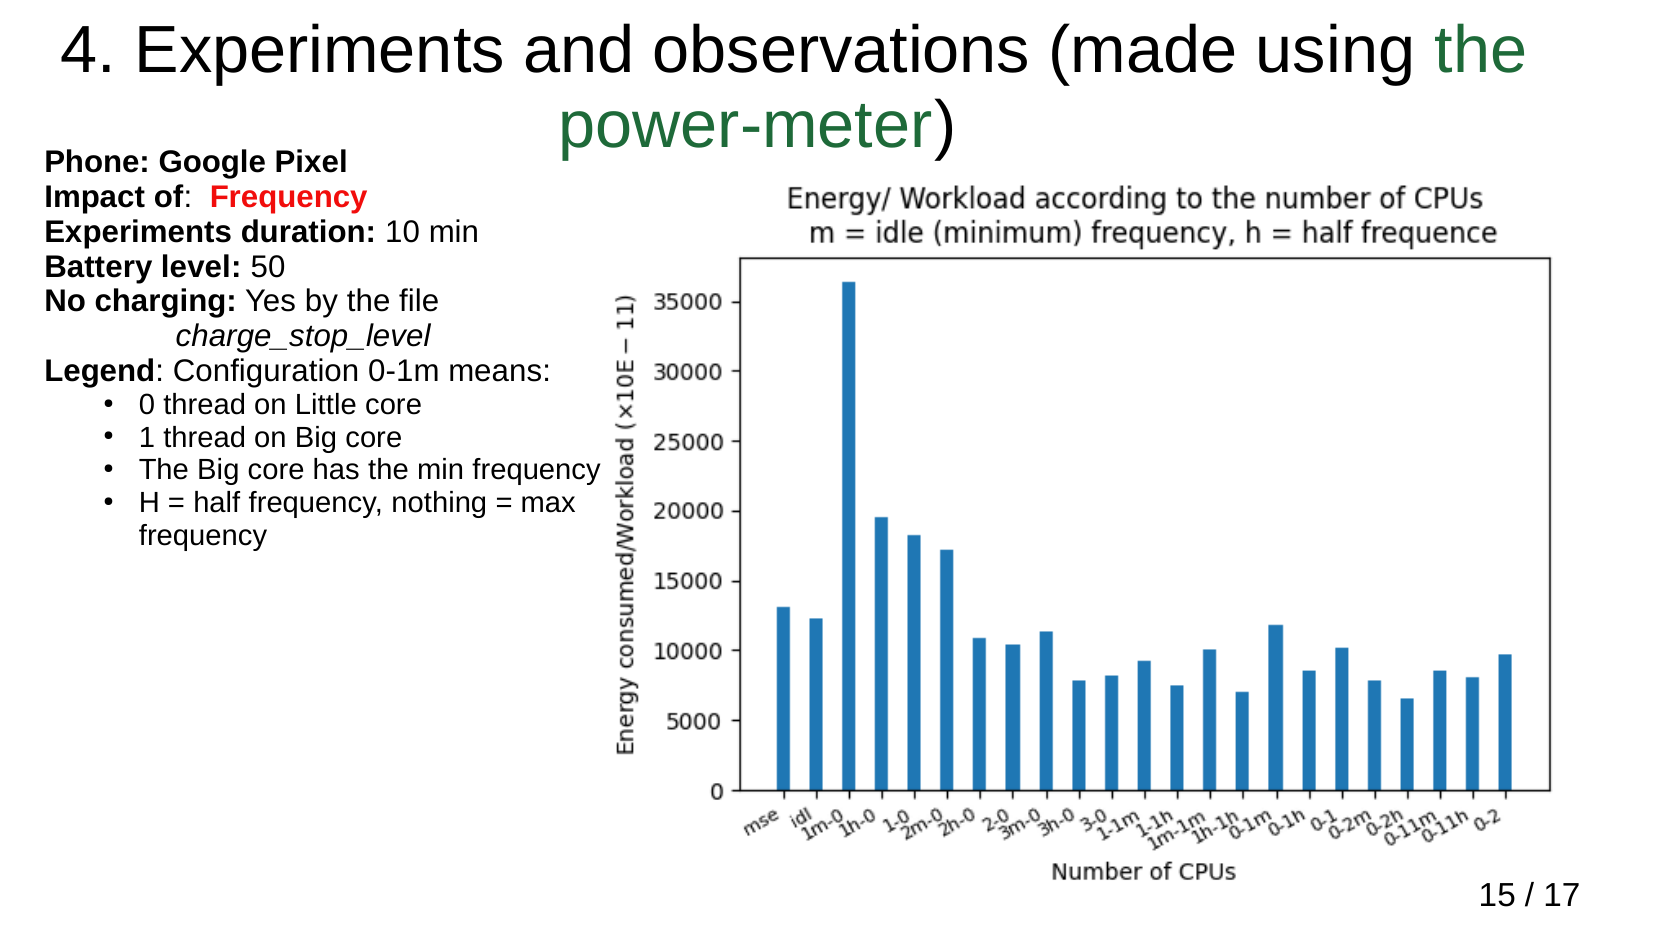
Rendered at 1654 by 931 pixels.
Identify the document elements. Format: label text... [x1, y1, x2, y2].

picture [609, 163, 1654, 931]
title 4. Experiments and observations (made using the power-meter) [60, 11, 1654, 162]
text_box 15 / 17 [1464, 869, 1652, 931]
text_box Phone: Google Pixel Impact of: Frequency Experiments duration: 10 min Battery level: 50 No charging: Yes by the file charge_stop_level Legend: Configuration 0-1m means: 0 thread on Little core 1 thread on Big core The Big core has the min frequency H = half frequency, nothing = max frequency [29, 137, 699, 560]
